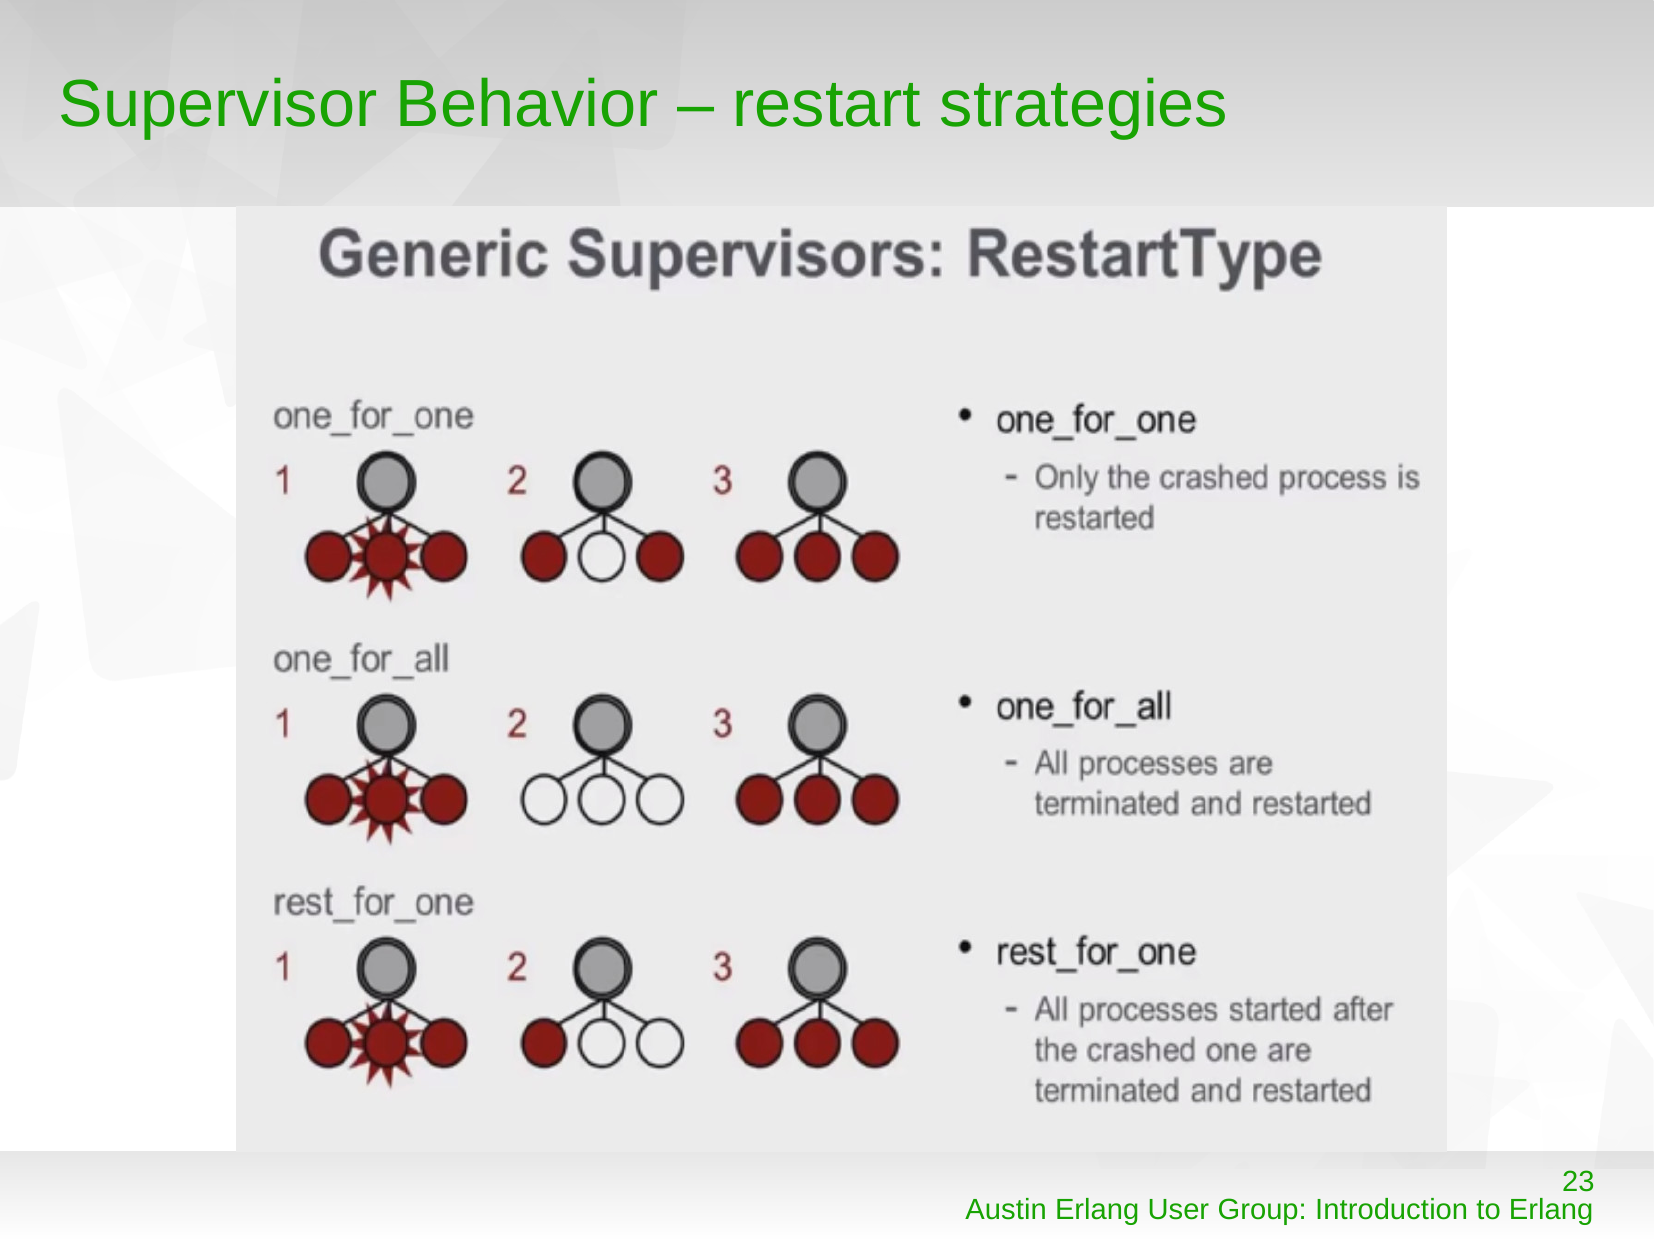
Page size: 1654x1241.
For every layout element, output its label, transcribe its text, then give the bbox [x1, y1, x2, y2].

picture [0, 0, 1654, 1169]
title Supervisor Behavior – restart strategies [59, 29, 1595, 178]
